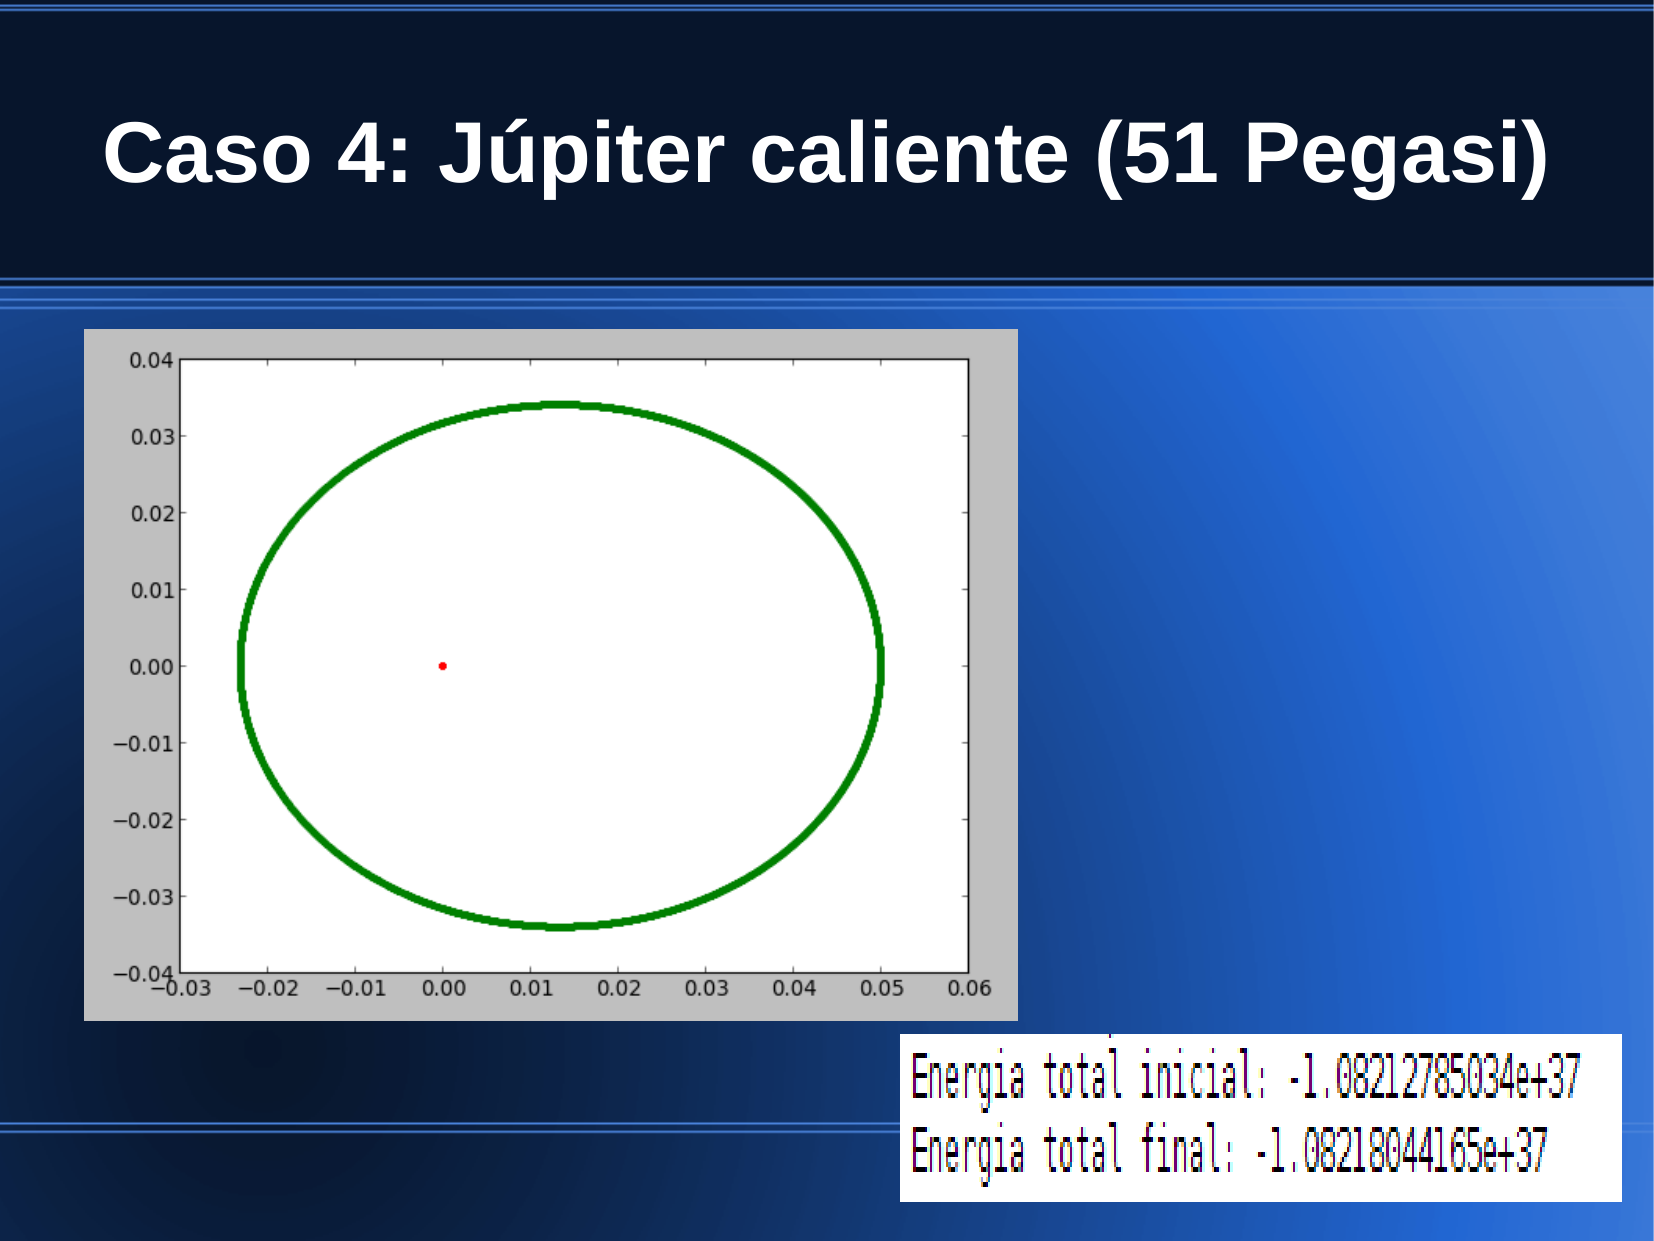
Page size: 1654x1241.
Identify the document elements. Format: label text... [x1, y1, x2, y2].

title Caso 4: Júpiter caliente (51 Pegasi) [82, 49, 1571, 257]
picture [0, 0, 1654, 1241]
